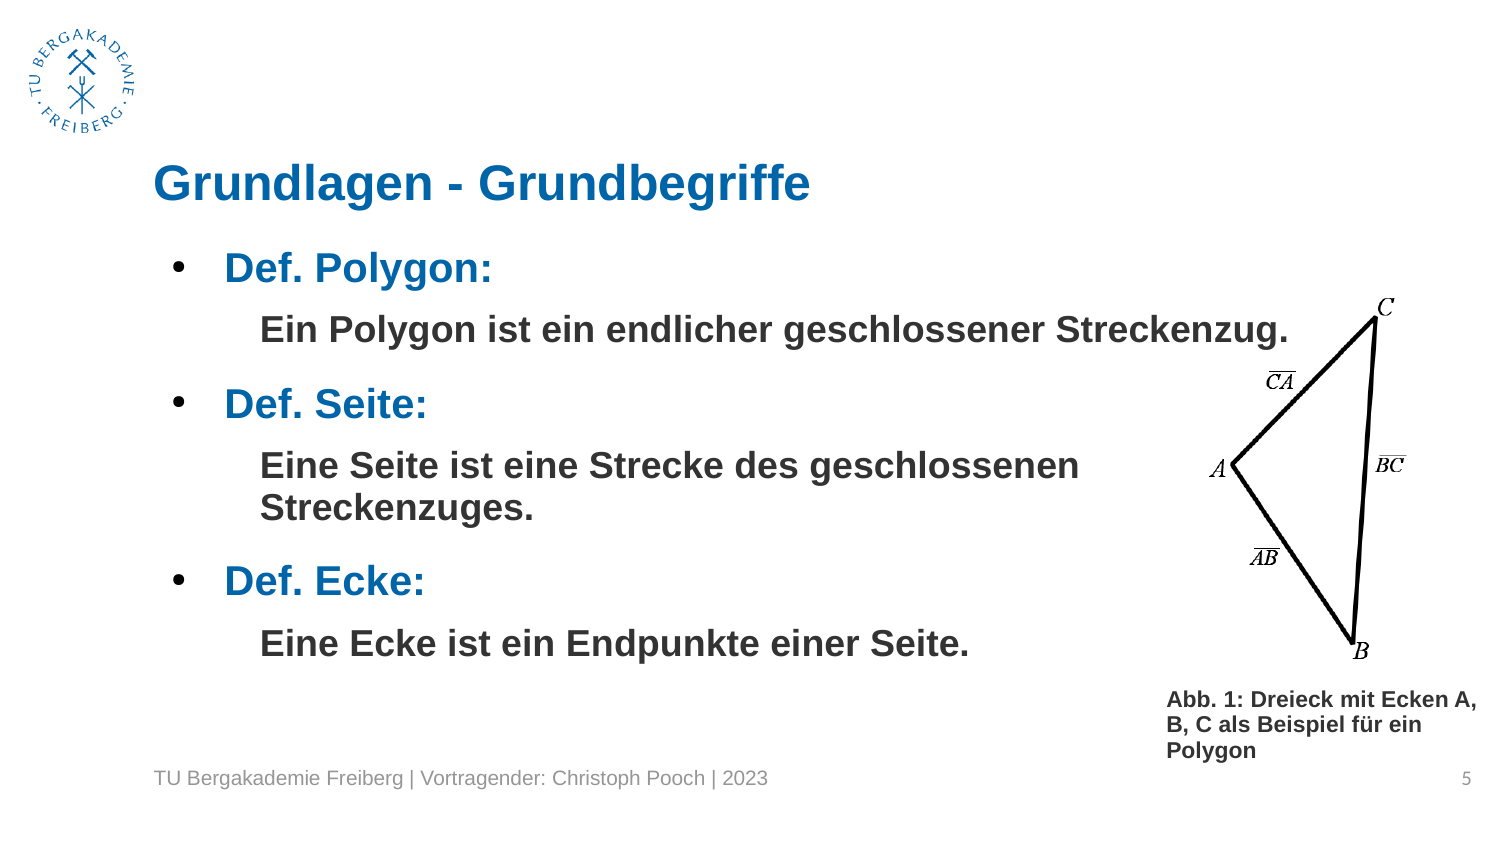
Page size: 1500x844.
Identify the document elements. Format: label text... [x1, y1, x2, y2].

footer TU Bergakademie Freiberg | Vortragender: Christoph Pooch | 2023 [153, 764, 1353, 824]
picture [1353, 276, 1418, 679]
list Def. Polygon: Ein Polygon ist ein endlicher geschlossener Streckenzug. Def. Seite: Eine Seite ist eine Strecke des geschlossenen Streckenzuges. Def. Ecke: Eine Ecke ist ein Endpunkte einer Seite. [153, 244, 1353, 764]
slide_number 44 [1352, 771, 1473, 825]
text_box Abb. 1: Dreieck mit Ecken A, B, C als Beispiel für ein Polygon [1151, 679, 1500, 771]
picture [29, 29, 134, 133]
list Grundlagen - Grundbegriffe [153, 150, 1353, 221]
